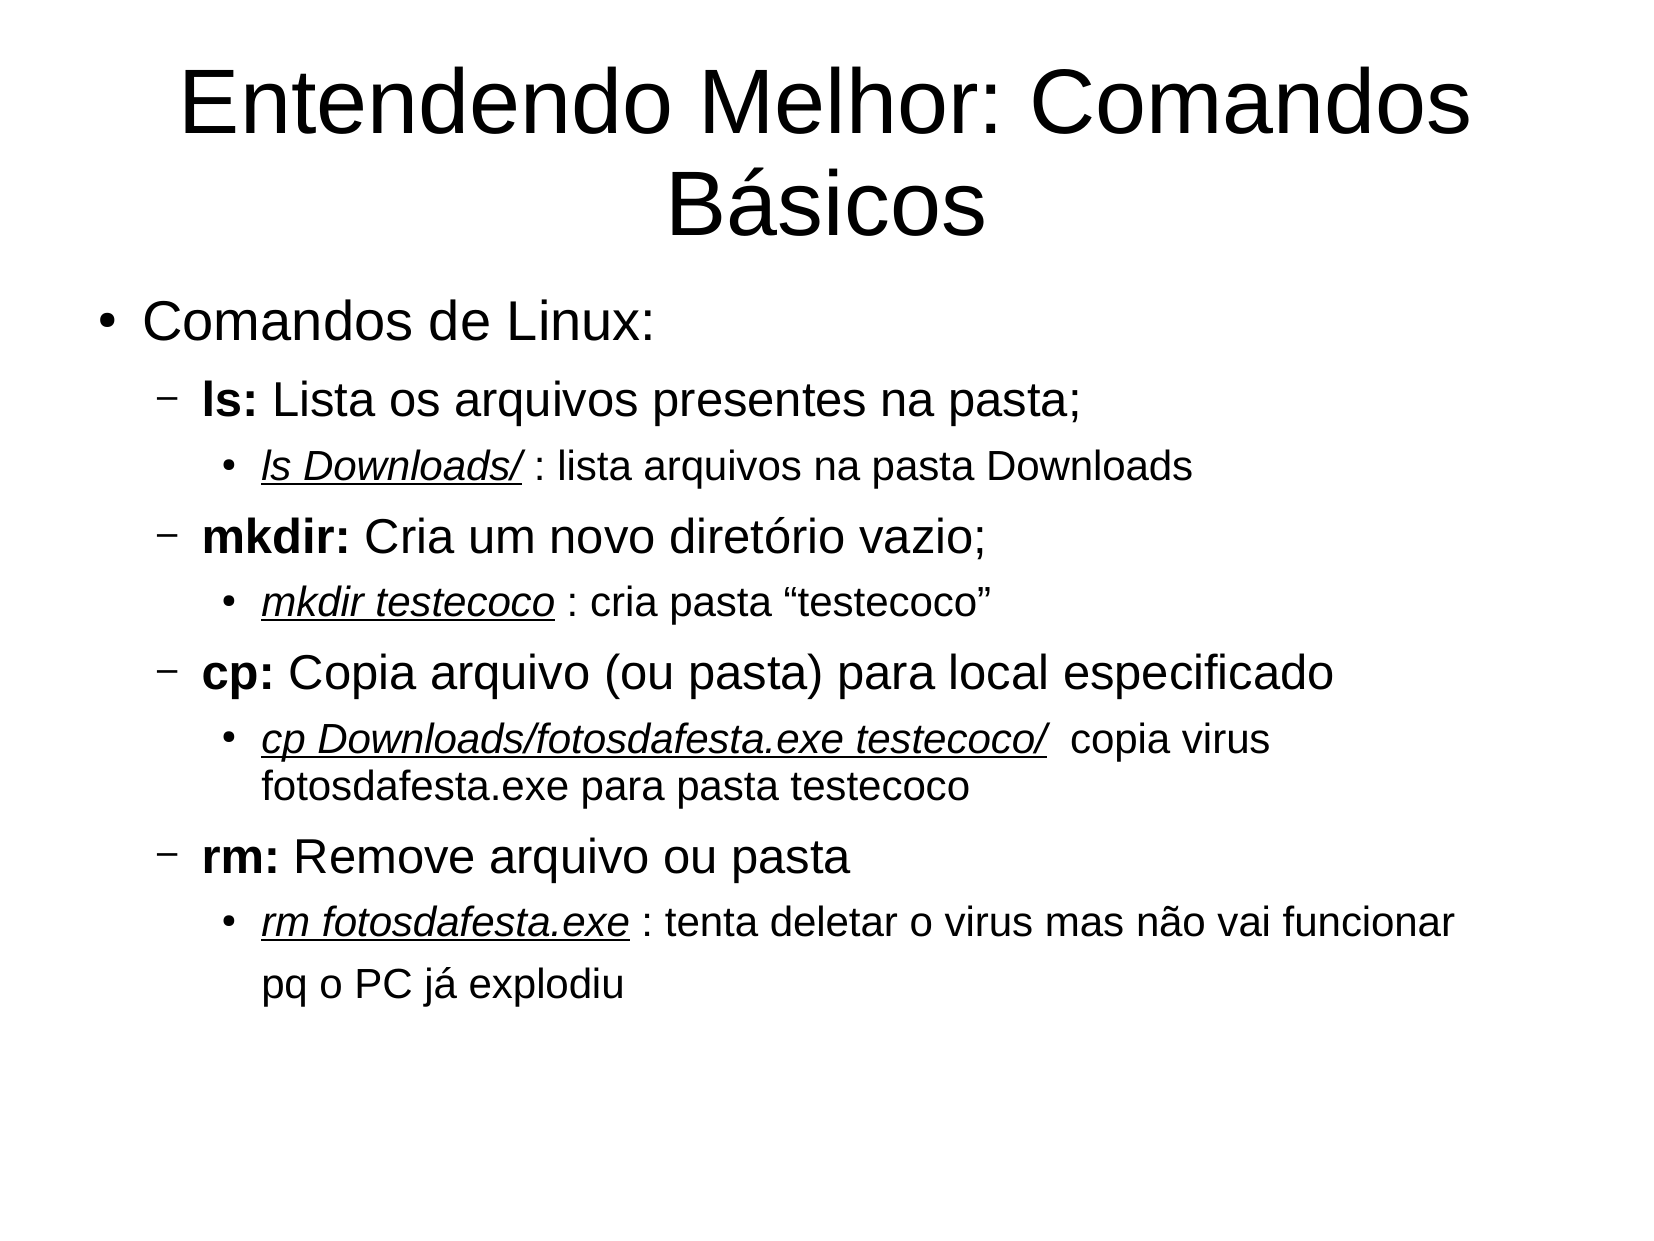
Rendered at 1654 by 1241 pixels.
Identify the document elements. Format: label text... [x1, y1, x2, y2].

title Entendendo Melhor: Comandos Básicos [82, 49, 1571, 257]
list Comandos de Linux: ls: Lista os arquivos presentes na pasta; ls Downloads/ : lista arquivos na pasta Downloads mkdir: Cria um novo diretório vazio; mkdir testecoco : cria pasta “testecoco” cp: Copia arquivo (ou pasta) para local especificado cp Downloads/fotosdafesta.exe testecoco/ copia virus fotosdafesta.exe para pasta testecoco rm: Remove arquivo ou pasta rm fotosdafesta.exe : tenta deletar o virus mas não vai funcionar pq o PC já explodiu [82, 290, 1571, 1010]
